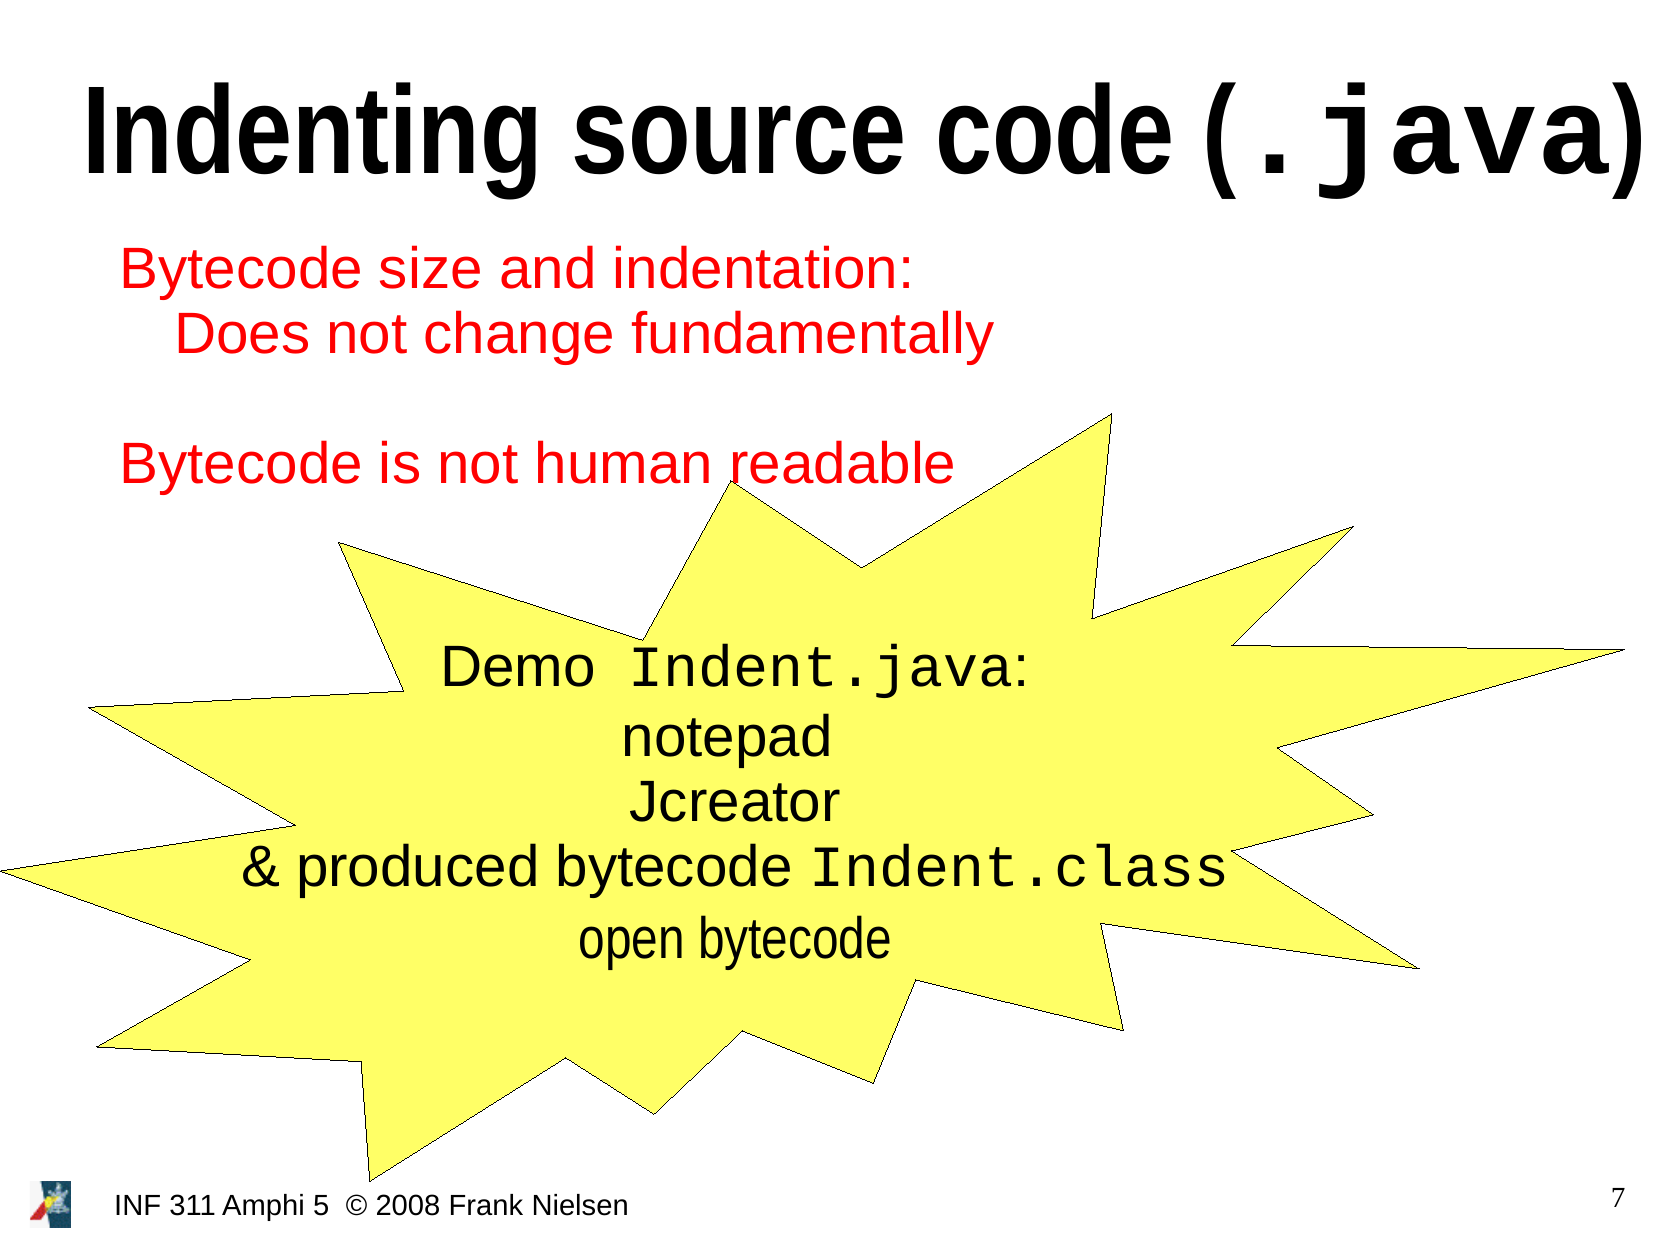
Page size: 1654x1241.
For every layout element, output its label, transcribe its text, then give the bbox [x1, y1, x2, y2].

text_box Demo Indent.java: notepad Jcreator & produced bytecode Indent.class open bytecode [0, 413, 1625, 1182]
text_box Indenting source code (.java) [67, 49, 1654, 219]
picture [29, 1181, 71, 1228]
text_box Bytecode size and indentation: Does not change fundamentally Bytecode is not human readable [88, 228, 1044, 502]
